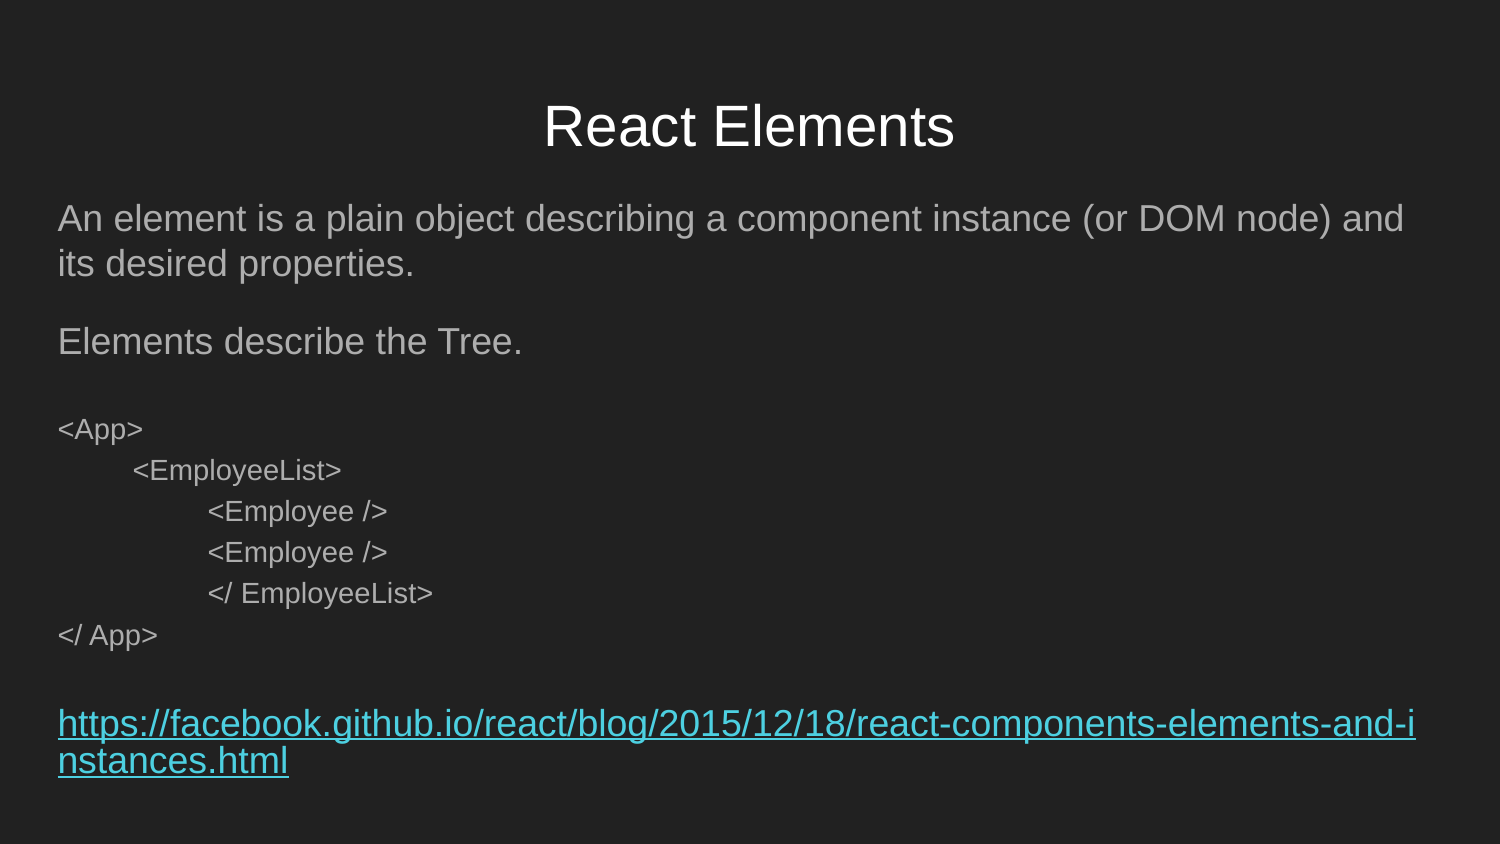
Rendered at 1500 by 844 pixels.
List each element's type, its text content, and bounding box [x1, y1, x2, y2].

list An element is a plain object describing a component instance (or DOM node) and its desired properties. Elements describe the Tree. [42, 178, 1441, 384]
title React Elements [51, 72, 1449, 167]
list <App> <EmployeeList> <Employee /> <Employee /> </ EmployeeList> </ App> https://facebook.github.io/react/blog/2015/12/18/react-components-elements-and-instances.html [42, 394, 1441, 679]
